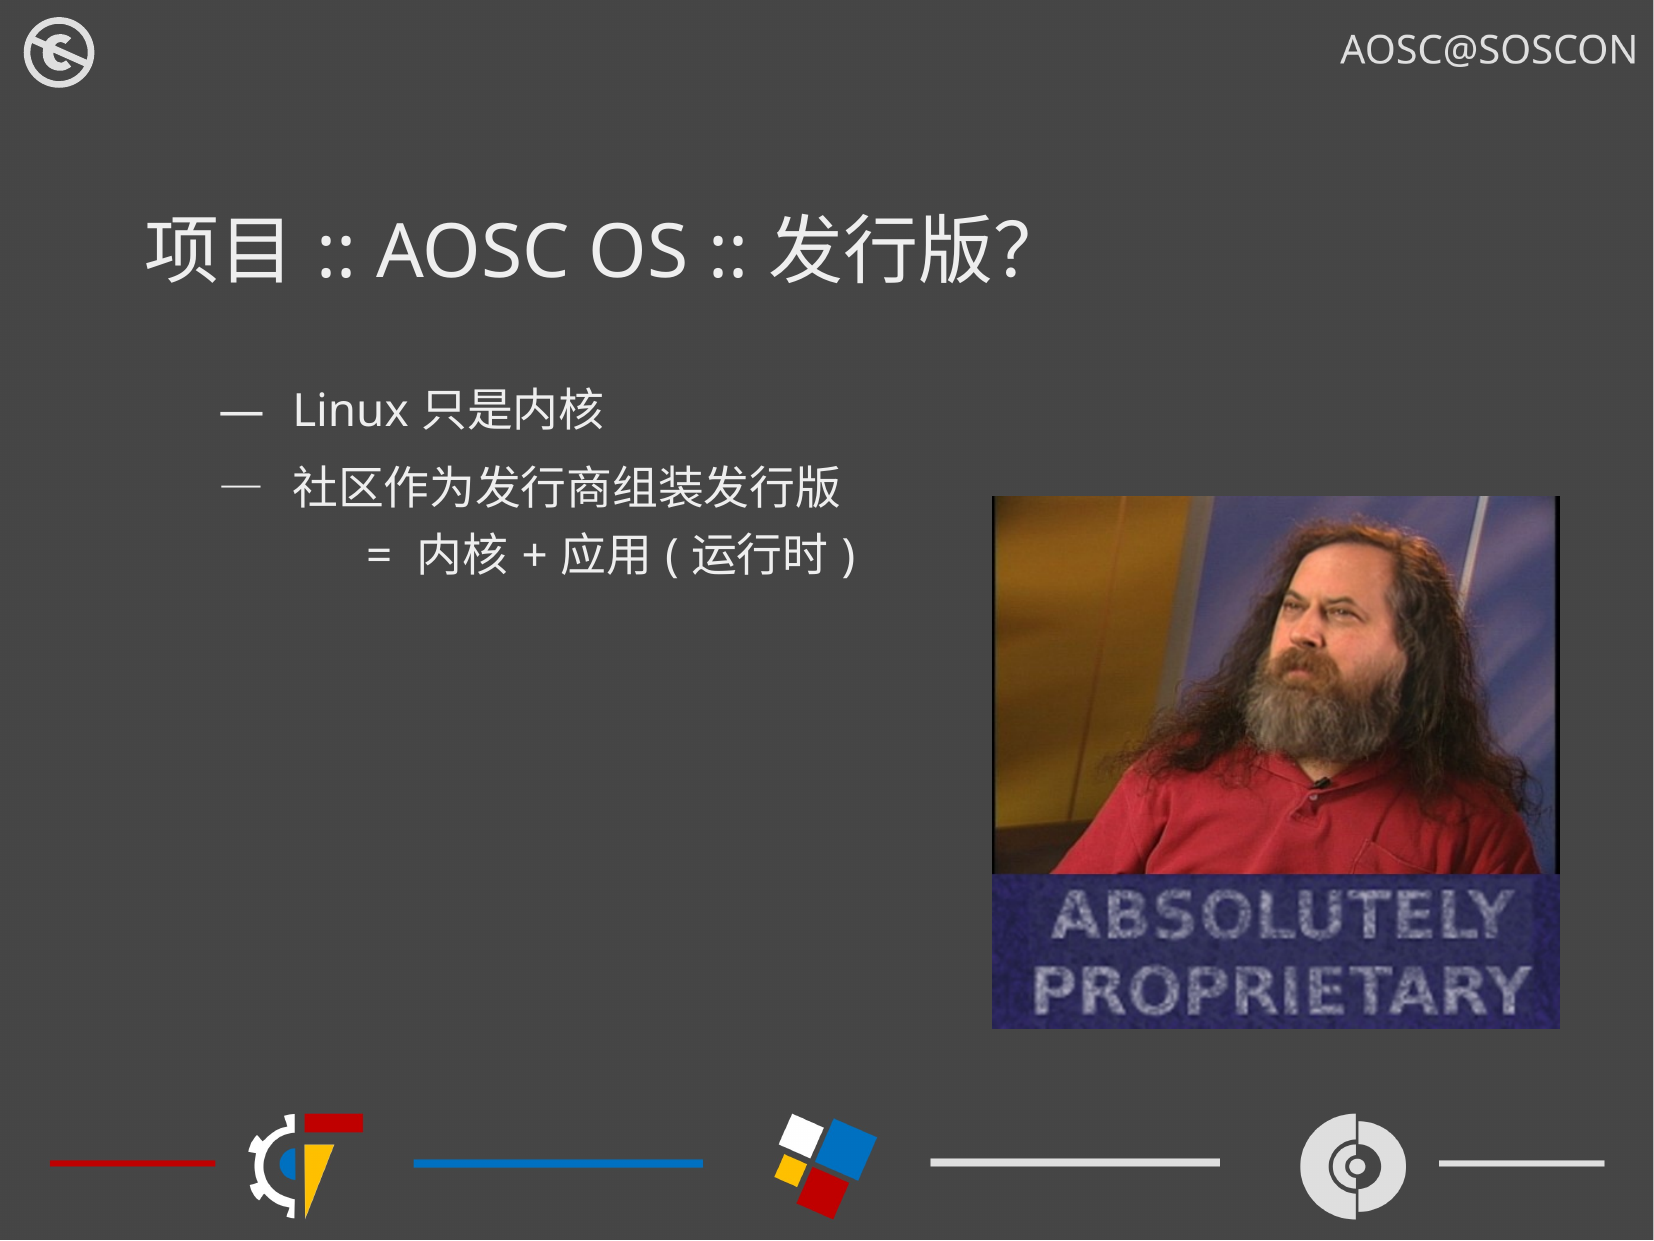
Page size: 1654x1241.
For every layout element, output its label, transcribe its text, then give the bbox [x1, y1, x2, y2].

picture [0, 0, 1654, 1240]
text_box 项目:: AOSC OS ::发行版？ — Linux只是内核 — 社区作为发行商组装发行版 = 内核+应用(运行时) [129, 183, 1536, 1028]
